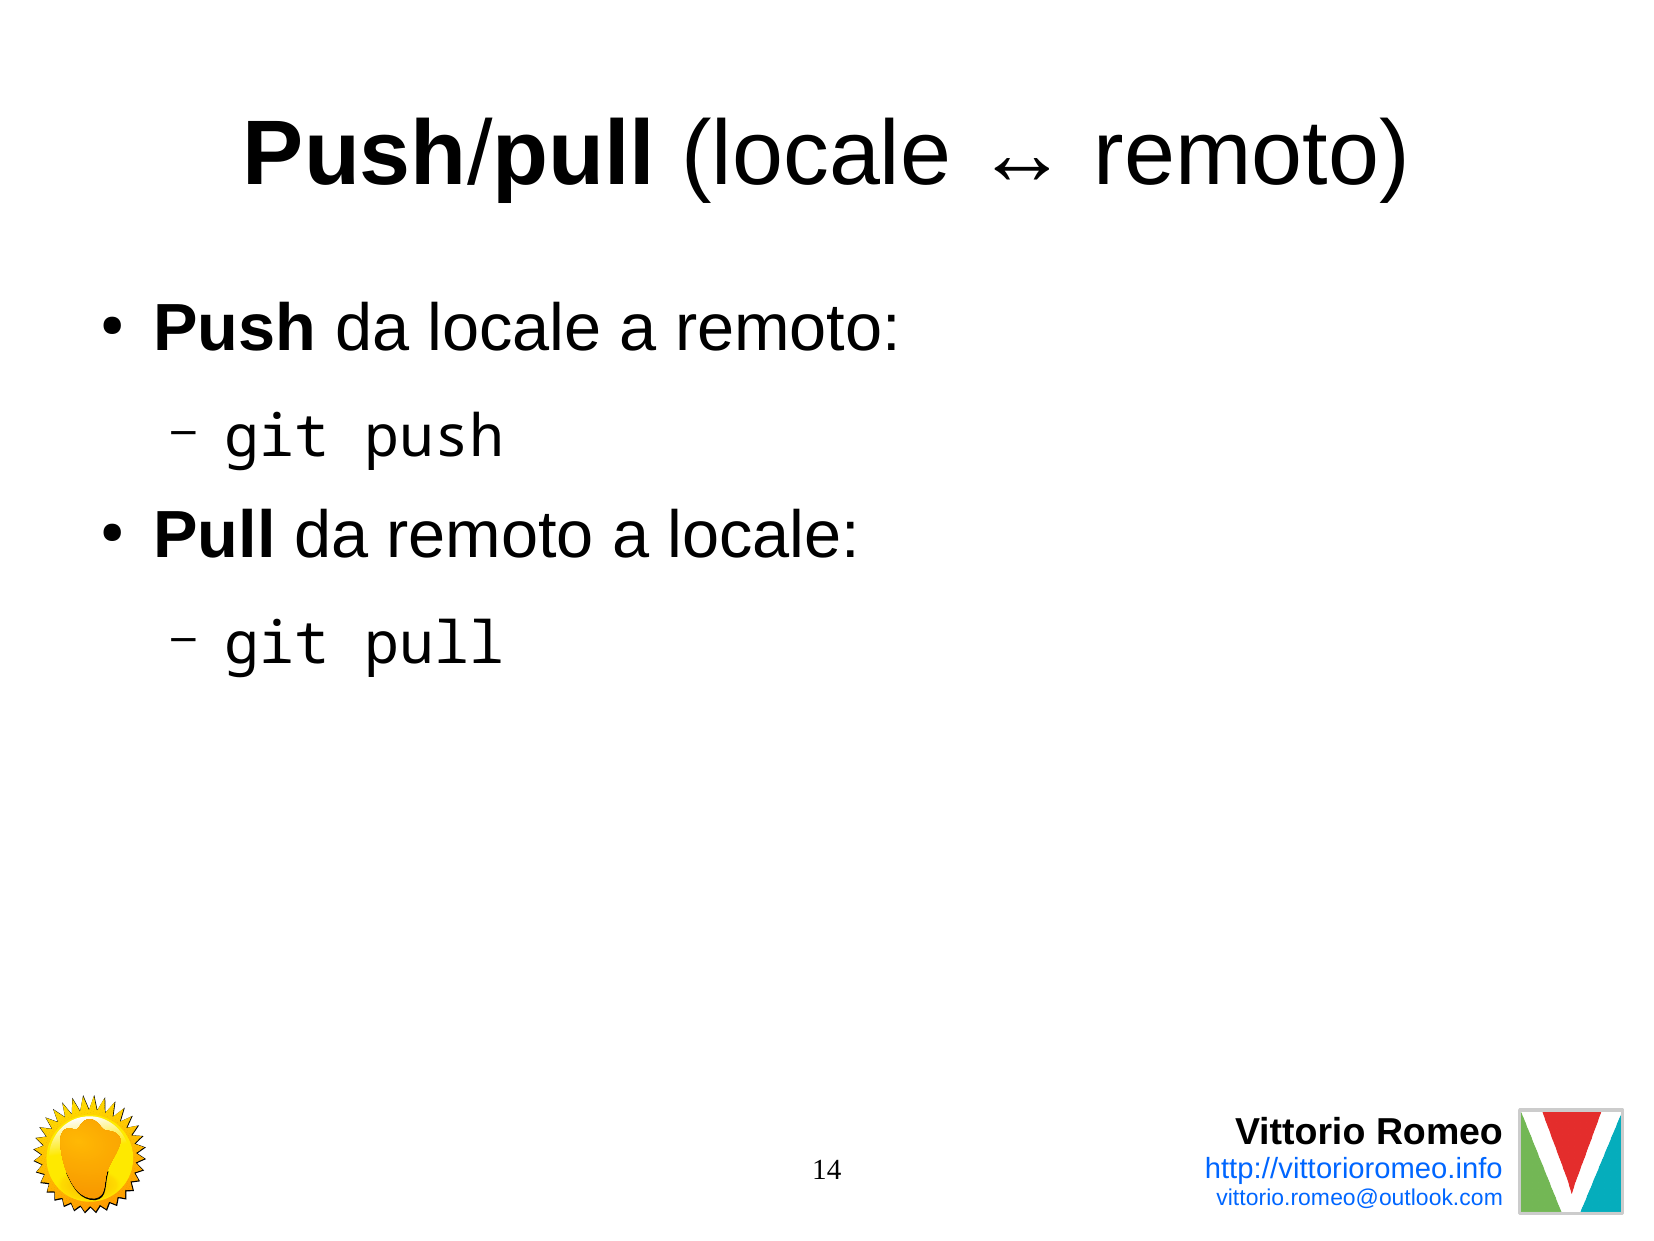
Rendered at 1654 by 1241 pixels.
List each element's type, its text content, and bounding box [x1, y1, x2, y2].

list Push da locale a remoto: git push Pull da remoto a locale: git pull [82, 290, 1571, 1010]
title Push/pull (locale ↔ remoto) [82, 49, 1571, 257]
picture [1521, 1112, 1621, 1212]
